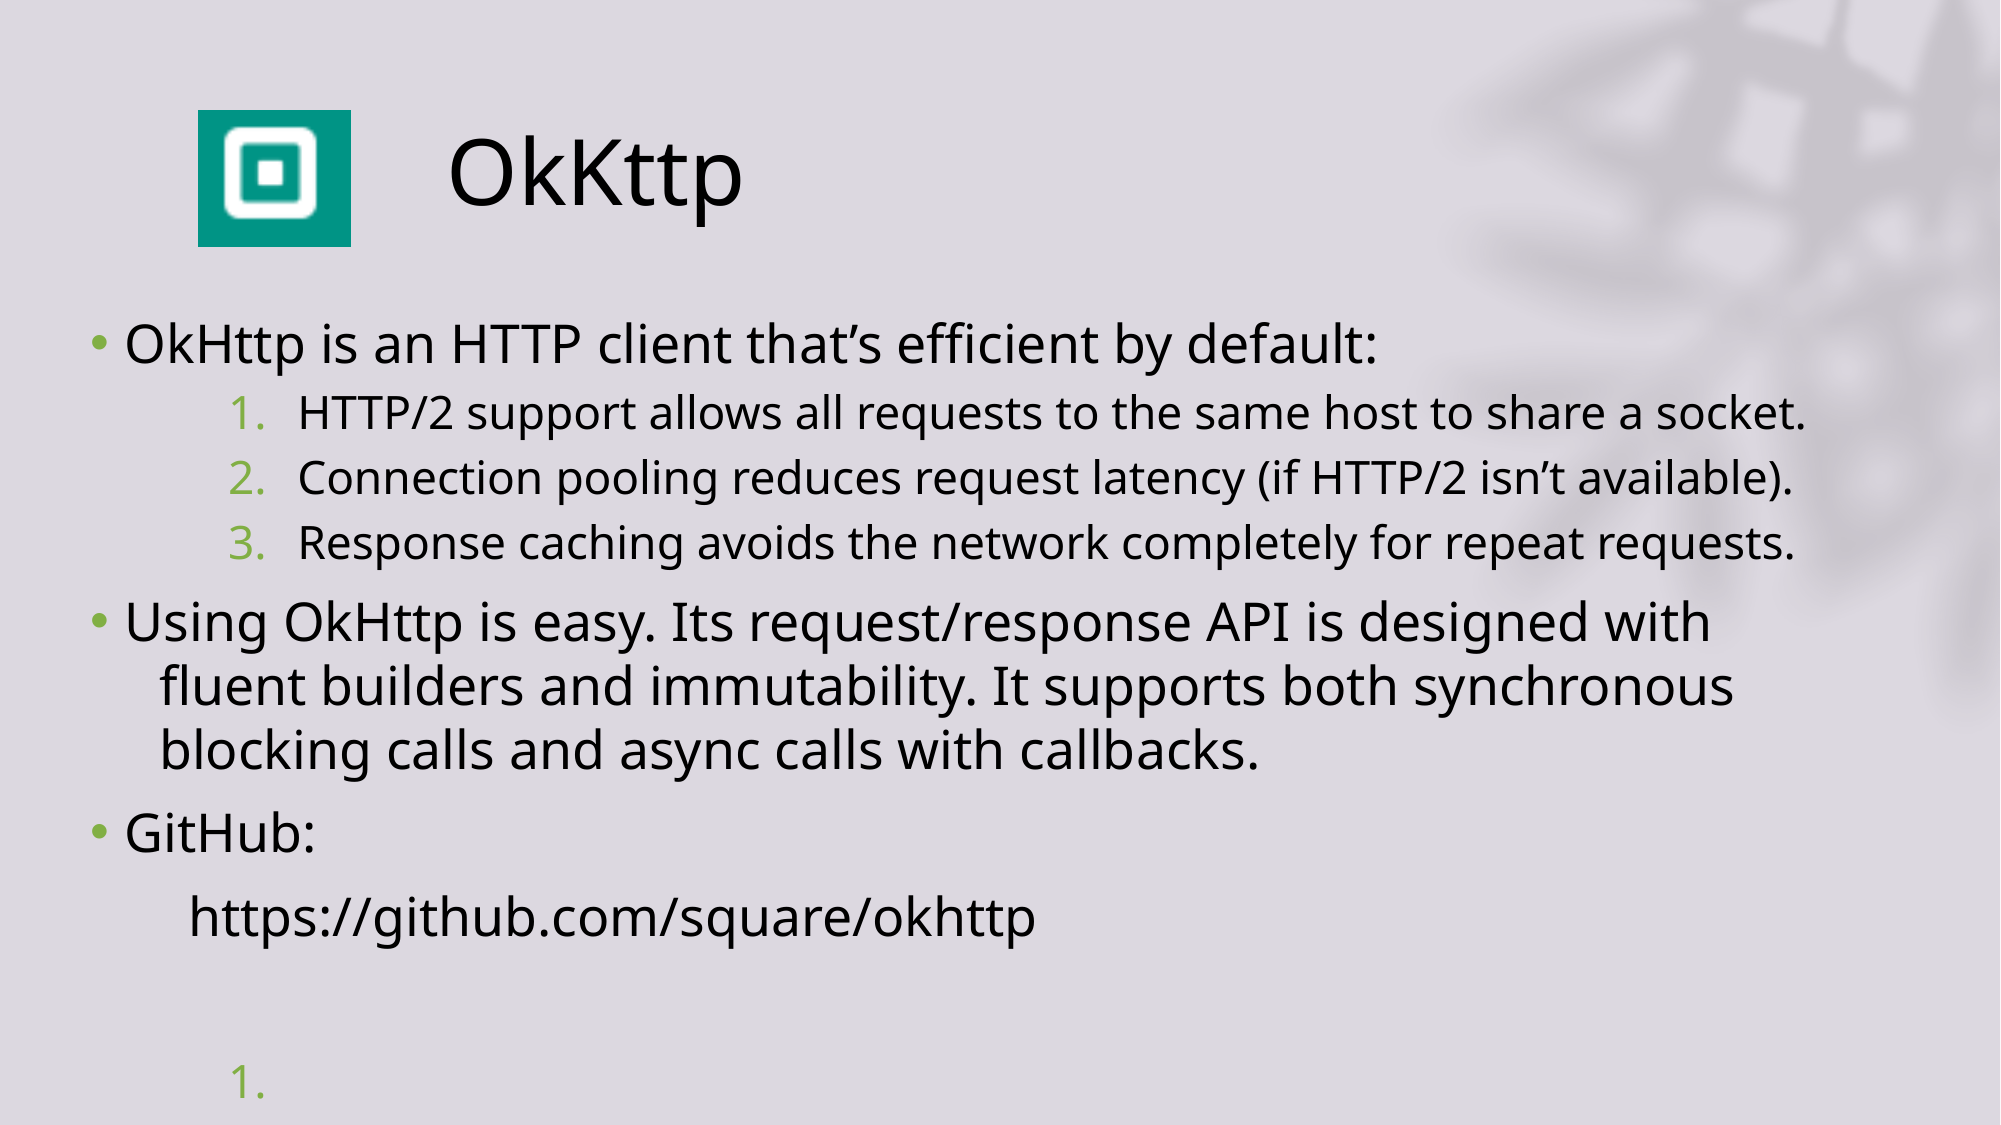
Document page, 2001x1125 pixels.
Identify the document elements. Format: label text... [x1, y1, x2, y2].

list OkHttp is an HTTP client that’s efficient by default: HTTP/2 support allows all requests to the same host to share a socket. Connection pooling reduces request latency (if HTTP/2 isn’t available). Response caching avoids the network completely for repeat requests. Using OkHttp is easy. Its request/response API is designed with fluent builders and immutability. It supports both synchronous blocking calls and async calls with callbacks. GitHub: https://github.com/square/okhttp [75, 302, 1863, 1017]
title OkKttp [75, 60, 1863, 278]
picture [198, 110, 351, 247]
